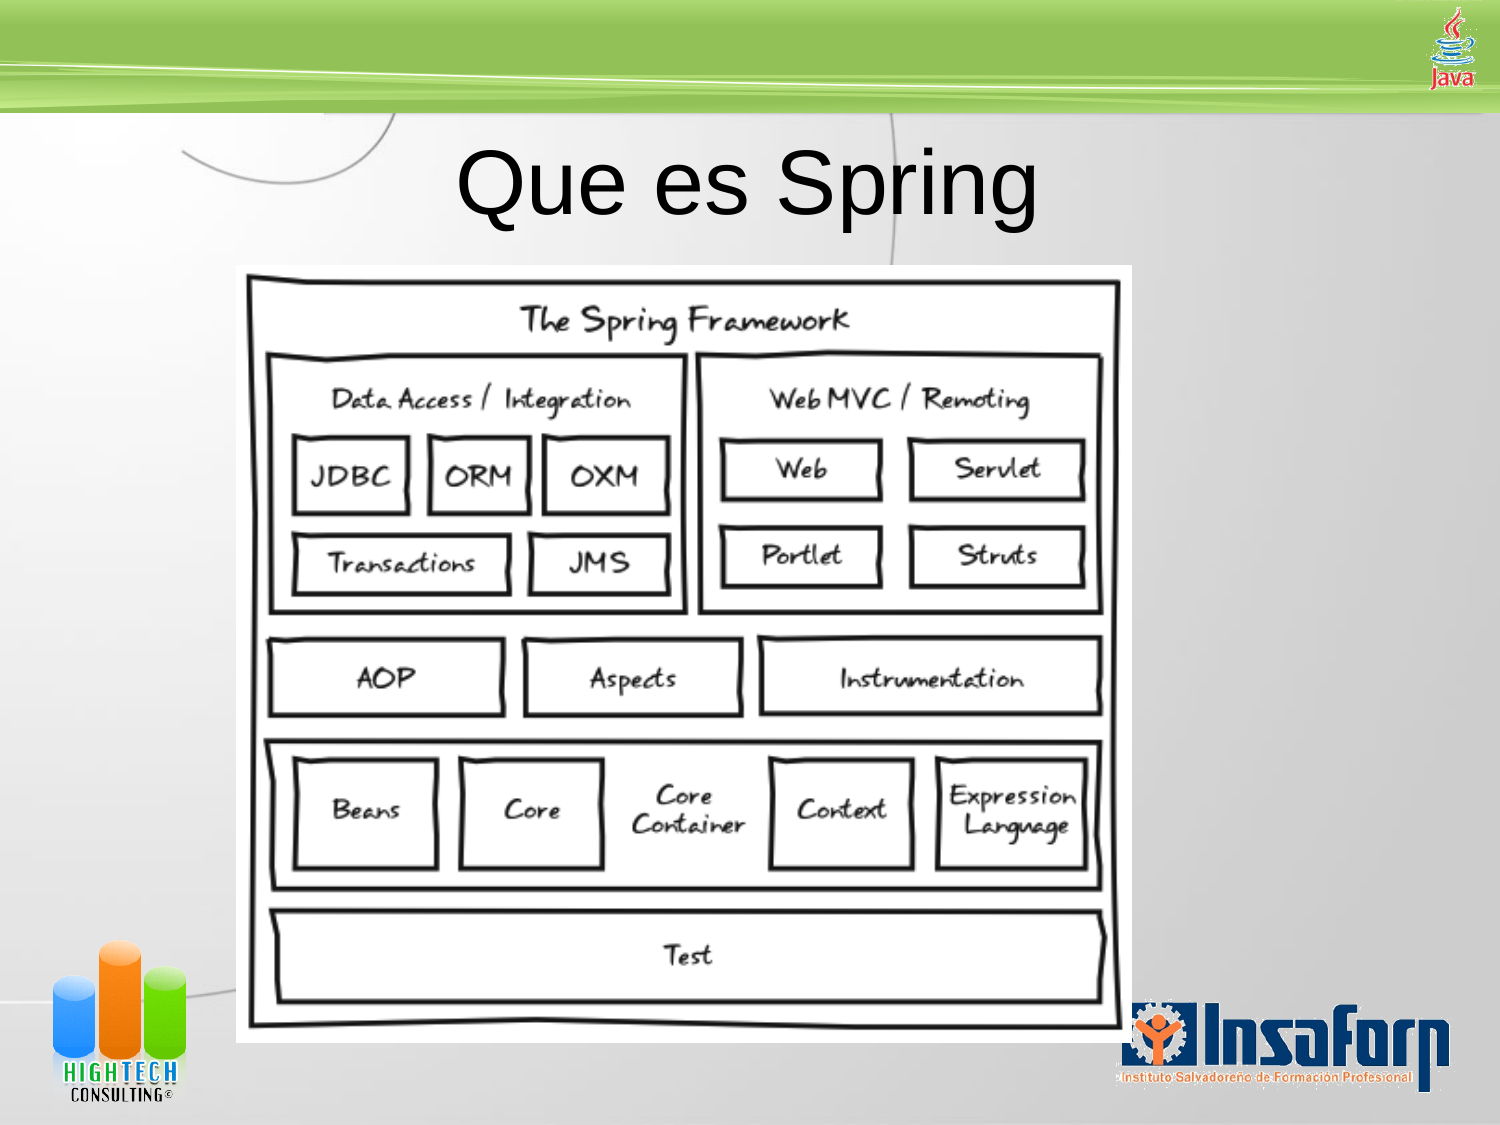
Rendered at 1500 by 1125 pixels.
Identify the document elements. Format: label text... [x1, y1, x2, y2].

picture [0, 0, 1500, 1125]
title Que es Spring [73, 88, 1424, 277]
